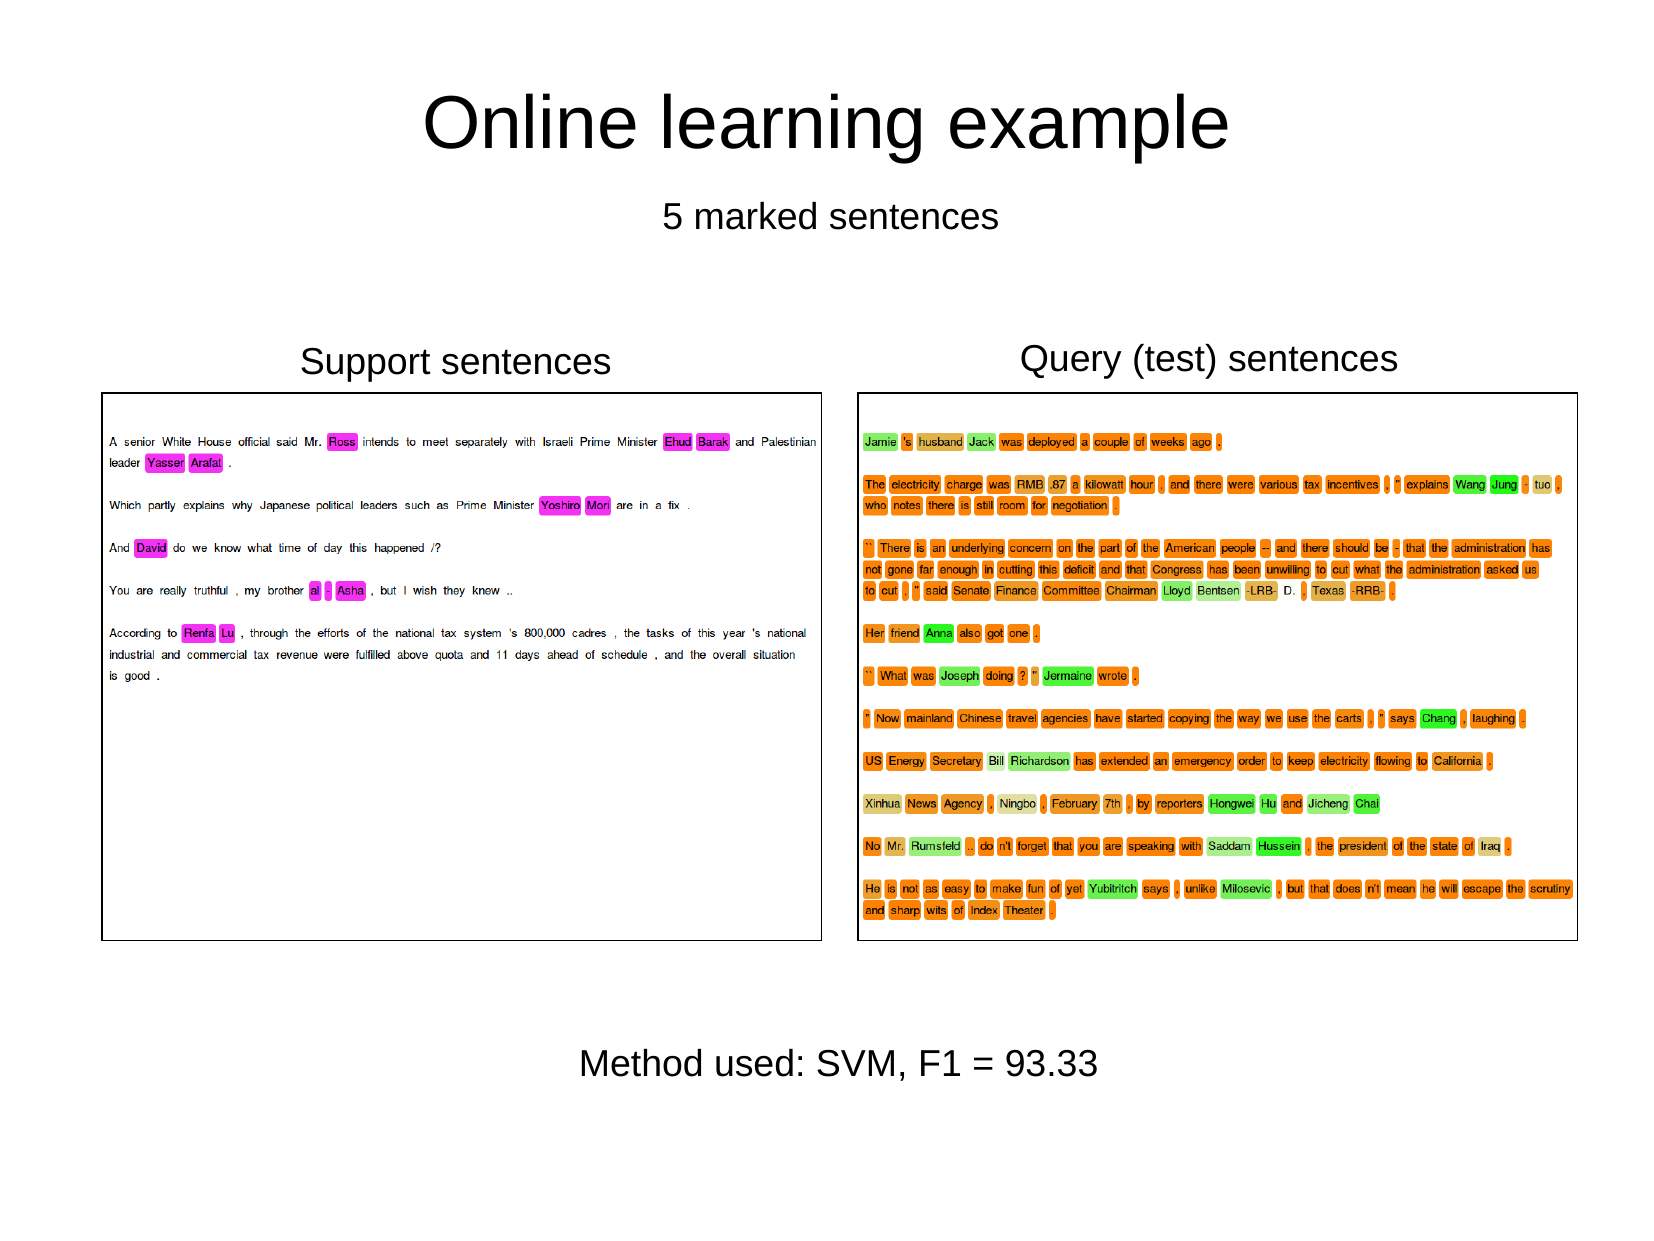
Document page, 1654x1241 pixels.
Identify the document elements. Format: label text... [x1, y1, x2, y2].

title Online learning example [82, 49, 1571, 196]
picture [101, 392, 822, 941]
picture [857, 392, 1578, 941]
text_box 5 marked sentences [647, 187, 1021, 245]
text_box Method used: SVM, F1 = 93.33 [564, 1035, 1126, 1134]
text_box Support sentences [285, 333, 631, 391]
text_box Query (test) sentences [1005, 330, 1471, 391]
